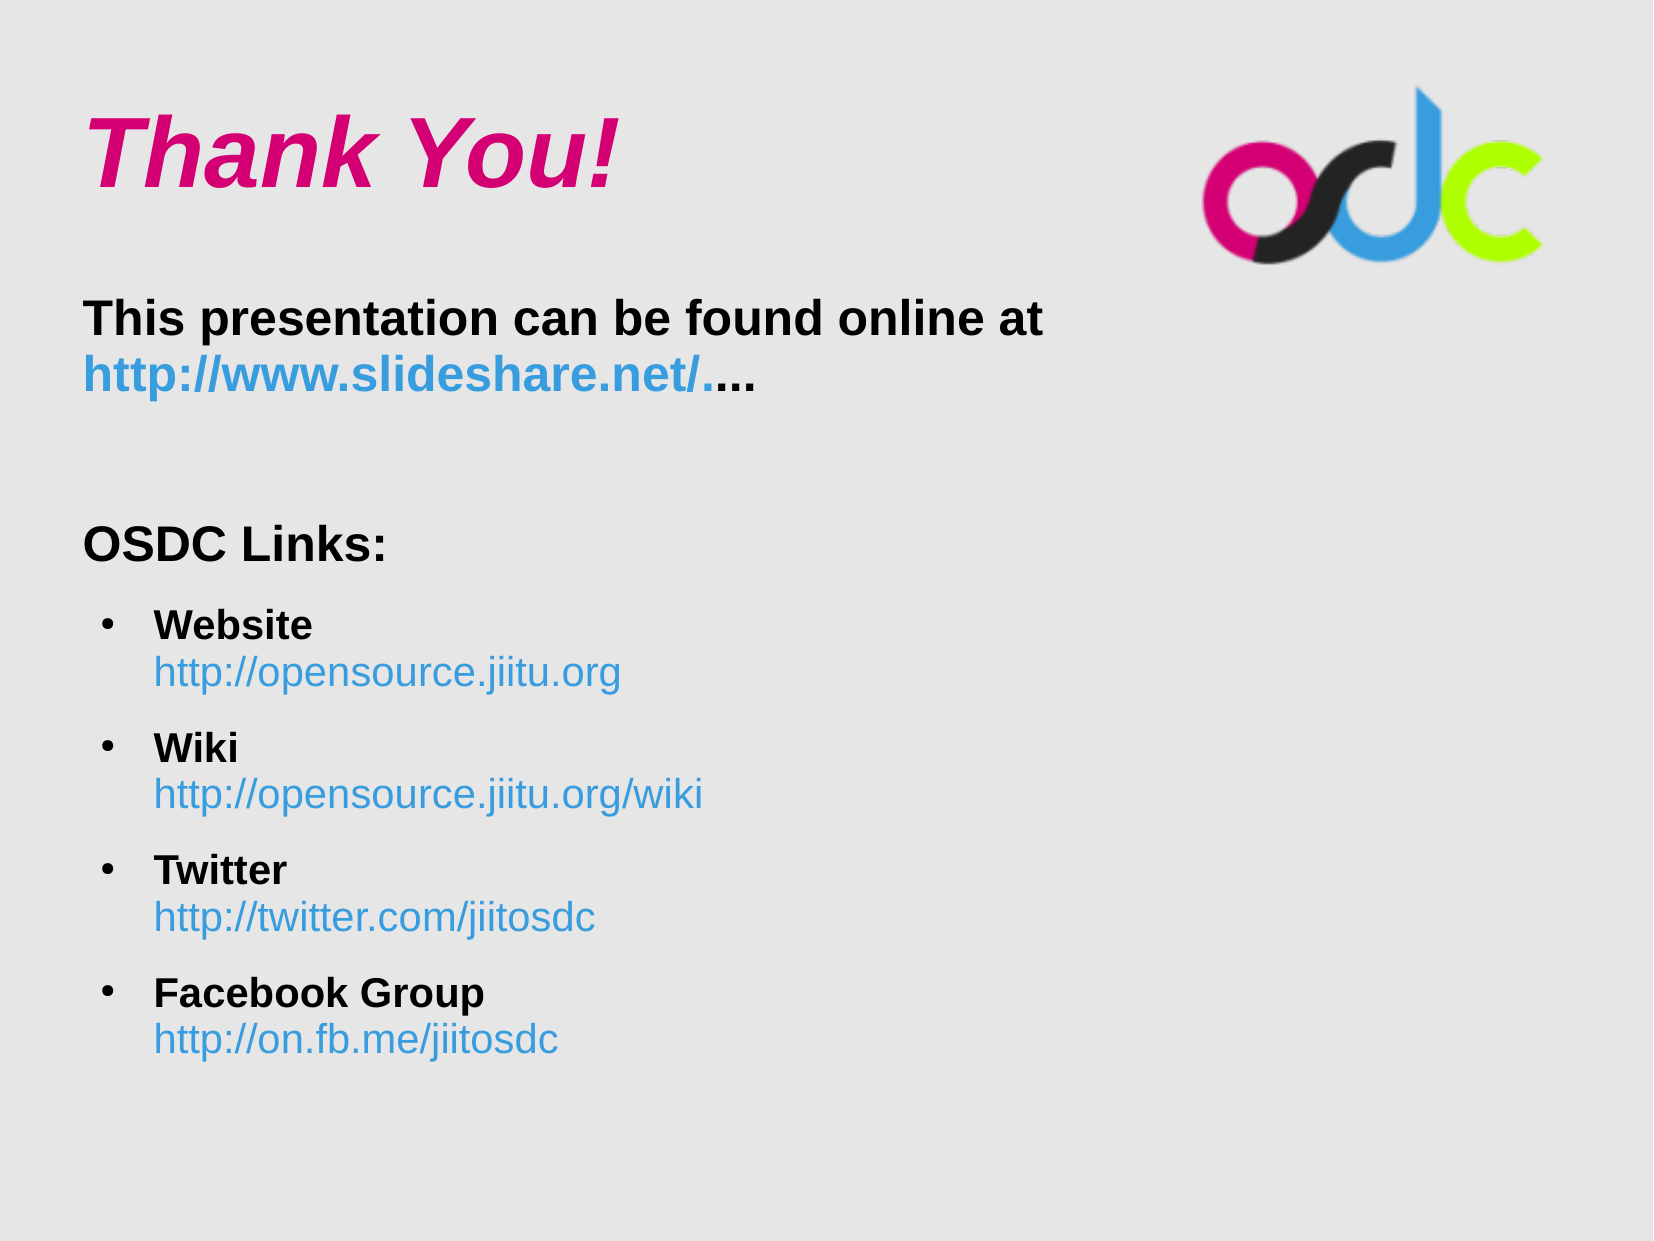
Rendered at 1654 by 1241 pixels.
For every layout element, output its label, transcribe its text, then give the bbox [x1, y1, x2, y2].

picture [1200, 70, 1555, 338]
title Thank You! [82, 49, 1571, 257]
list This presentation can be found online at http://www.slideshare.net/.... OSDC Links: Website http://opensource.jiitu.org Wiki http://opensource.jiitu.org/wiki Twitter http://twitter.com/jiitosdc Facebook Group http://on.fb.me/jiitosdc [82, 290, 1571, 1109]
